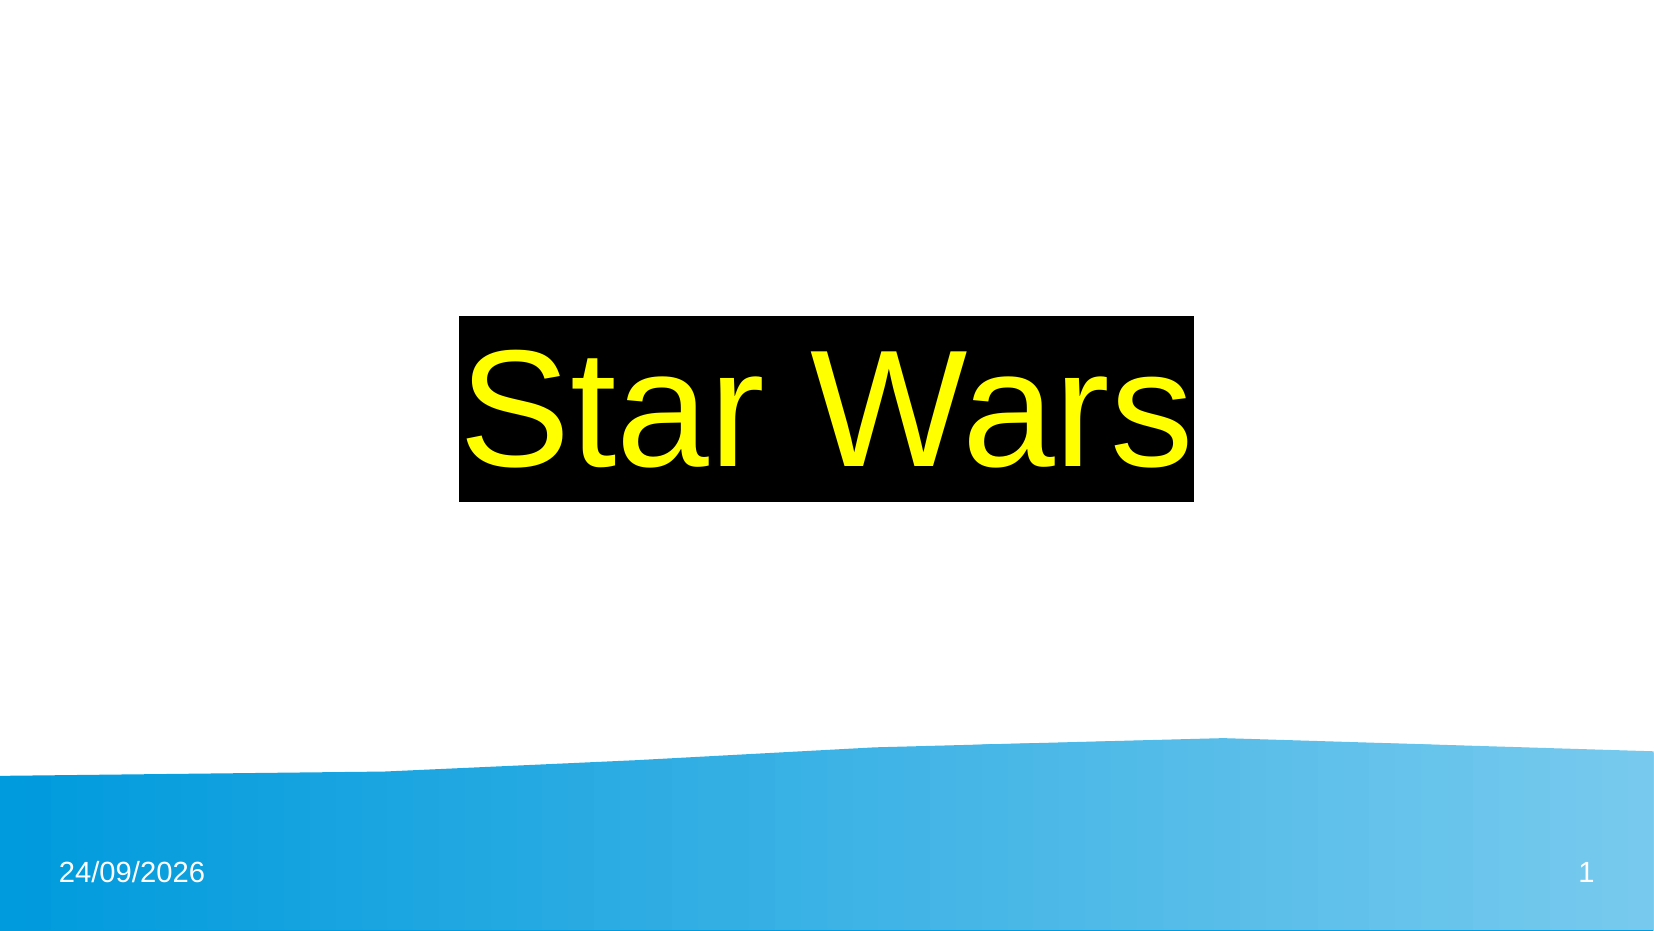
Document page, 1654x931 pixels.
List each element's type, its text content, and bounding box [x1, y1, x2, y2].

title Star Wars [88, 315, 1565, 502]
